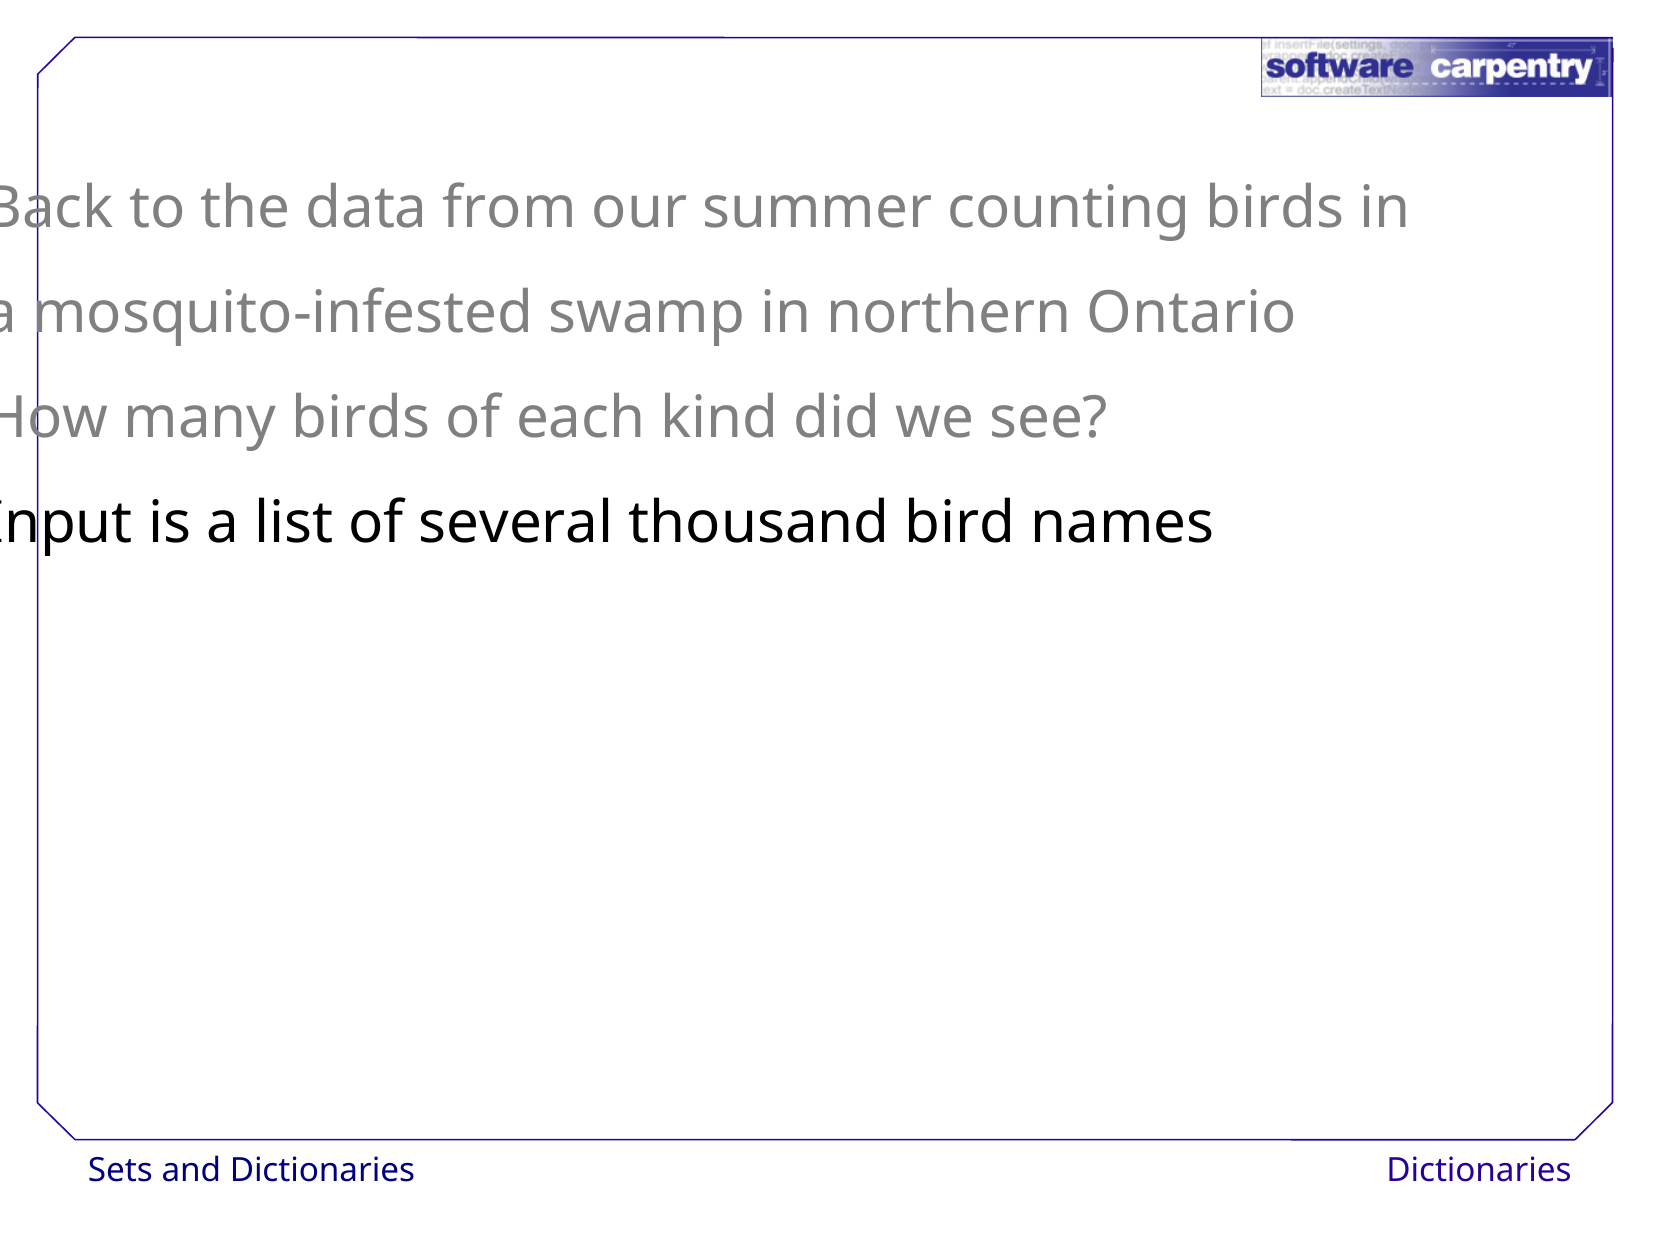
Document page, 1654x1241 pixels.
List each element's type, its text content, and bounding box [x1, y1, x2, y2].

text_box Back to the data from our summer counting birds in a mosquito-infested swamp in northern Ontario How many birds of each kind did we see? Input is a list of several thousand bird names [0, 126, 1576, 563]
picture [1261, 39, 1613, 97]
